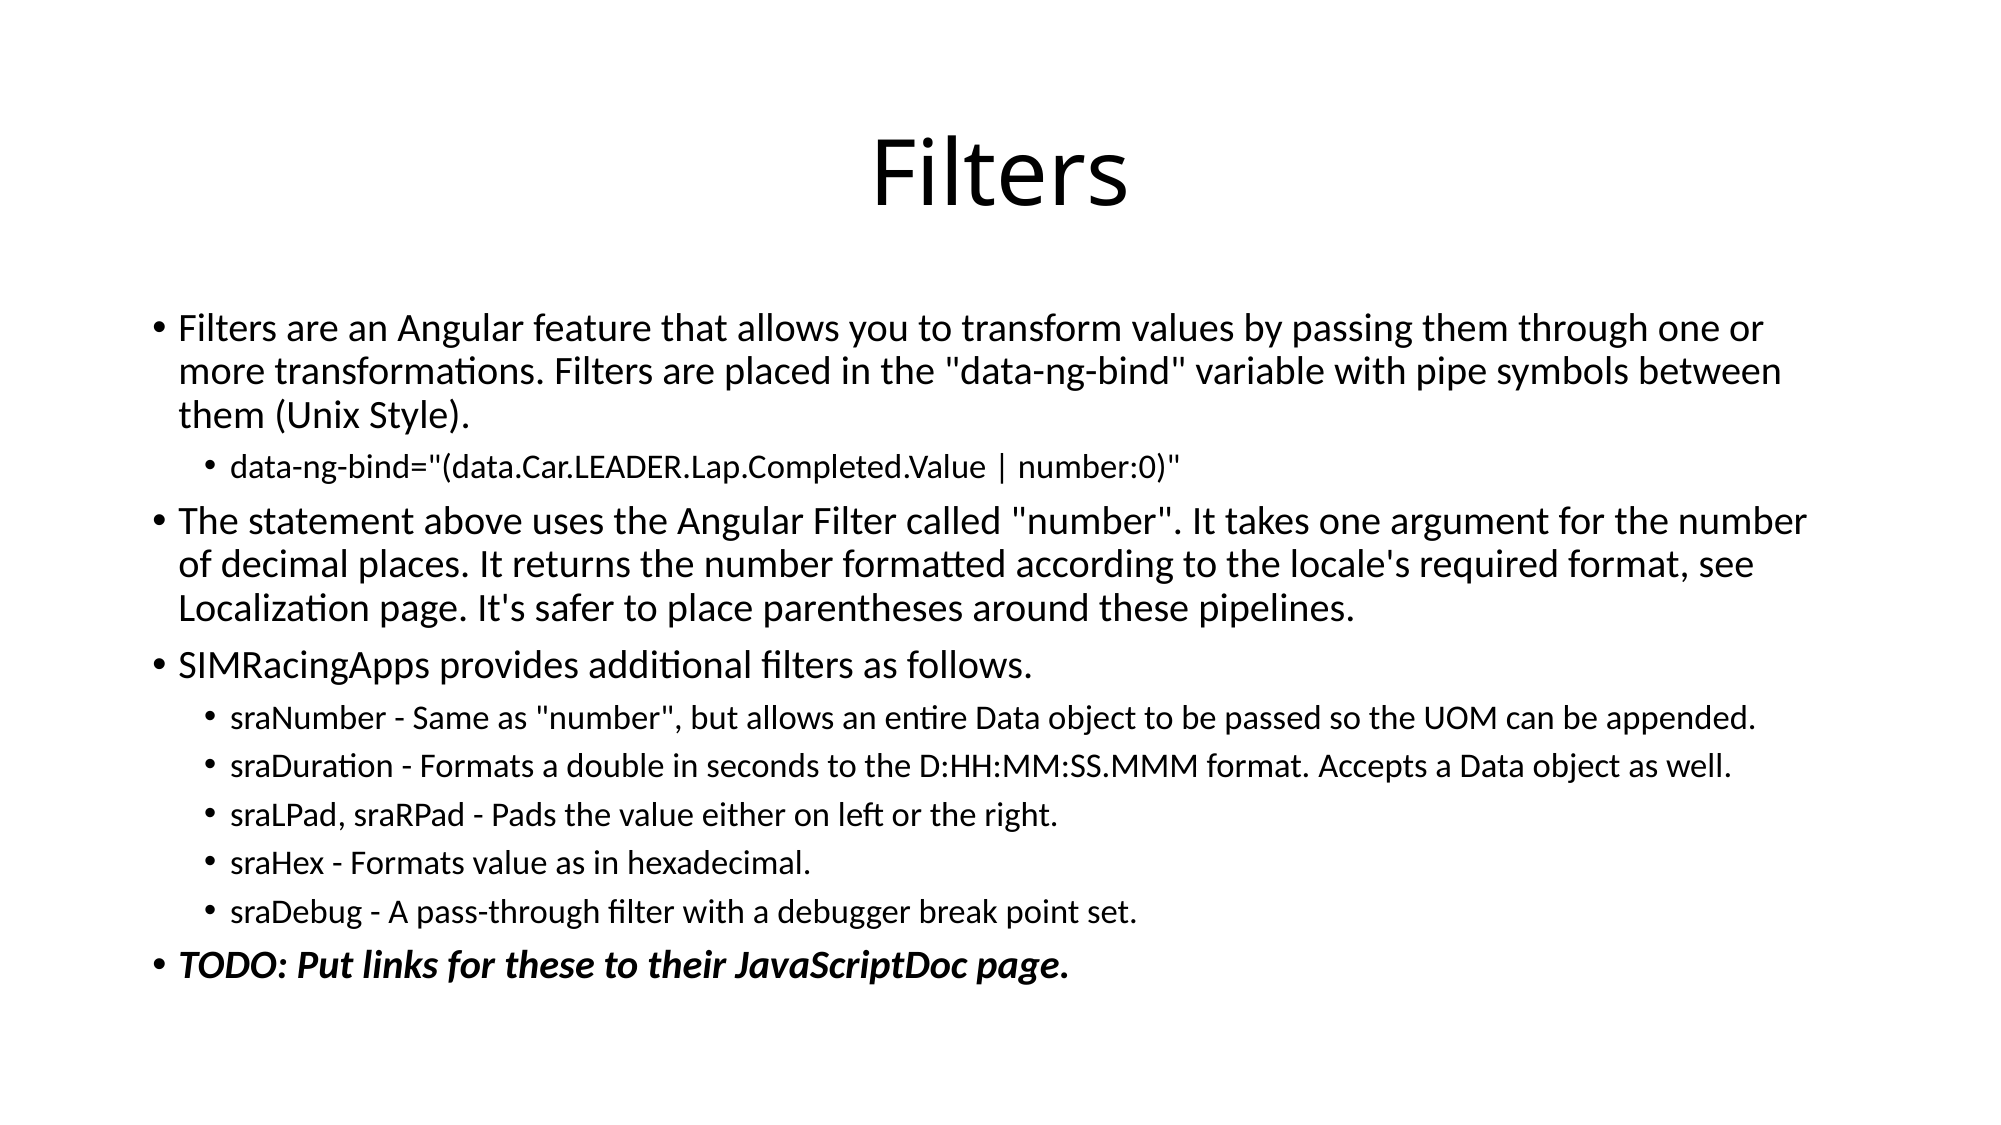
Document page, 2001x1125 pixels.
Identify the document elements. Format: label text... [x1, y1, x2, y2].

list Filters are an Angular feature that allows you to transform values by passing them through one or more transformations. Filters are placed in the "data-ng-bind" variable with pipe symbols between them (Unix Style). data-ng-bind="(data.Car.LEADER.Lap.Completed.Value | number:0)" The statement above uses the Angular Filter called "number". It takes one argument for the number of decimal places. It returns the number formatted according to the locale's required format, see Localization page. It's safer to place parentheses around these pipelines. SIMRacingApps provides additional filters as follows. sraNumber - Same as "number", but allows an entire Data object to be passed so the UOM can be appended. sraDuration - Formats a double in seconds to the D:HH:MM:SS.MMM format. Accepts a Data object as well. sraLPad, sraRPad - Pads the value either on left or the right. sraHex - Formats value as in hexadecimal. sraDebug - A pass-through filter with a debugger break point set. TODO: Put links for these to their JavaScriptDoc page. [137, 299, 1863, 1014]
title Filters [137, 59, 1863, 278]
